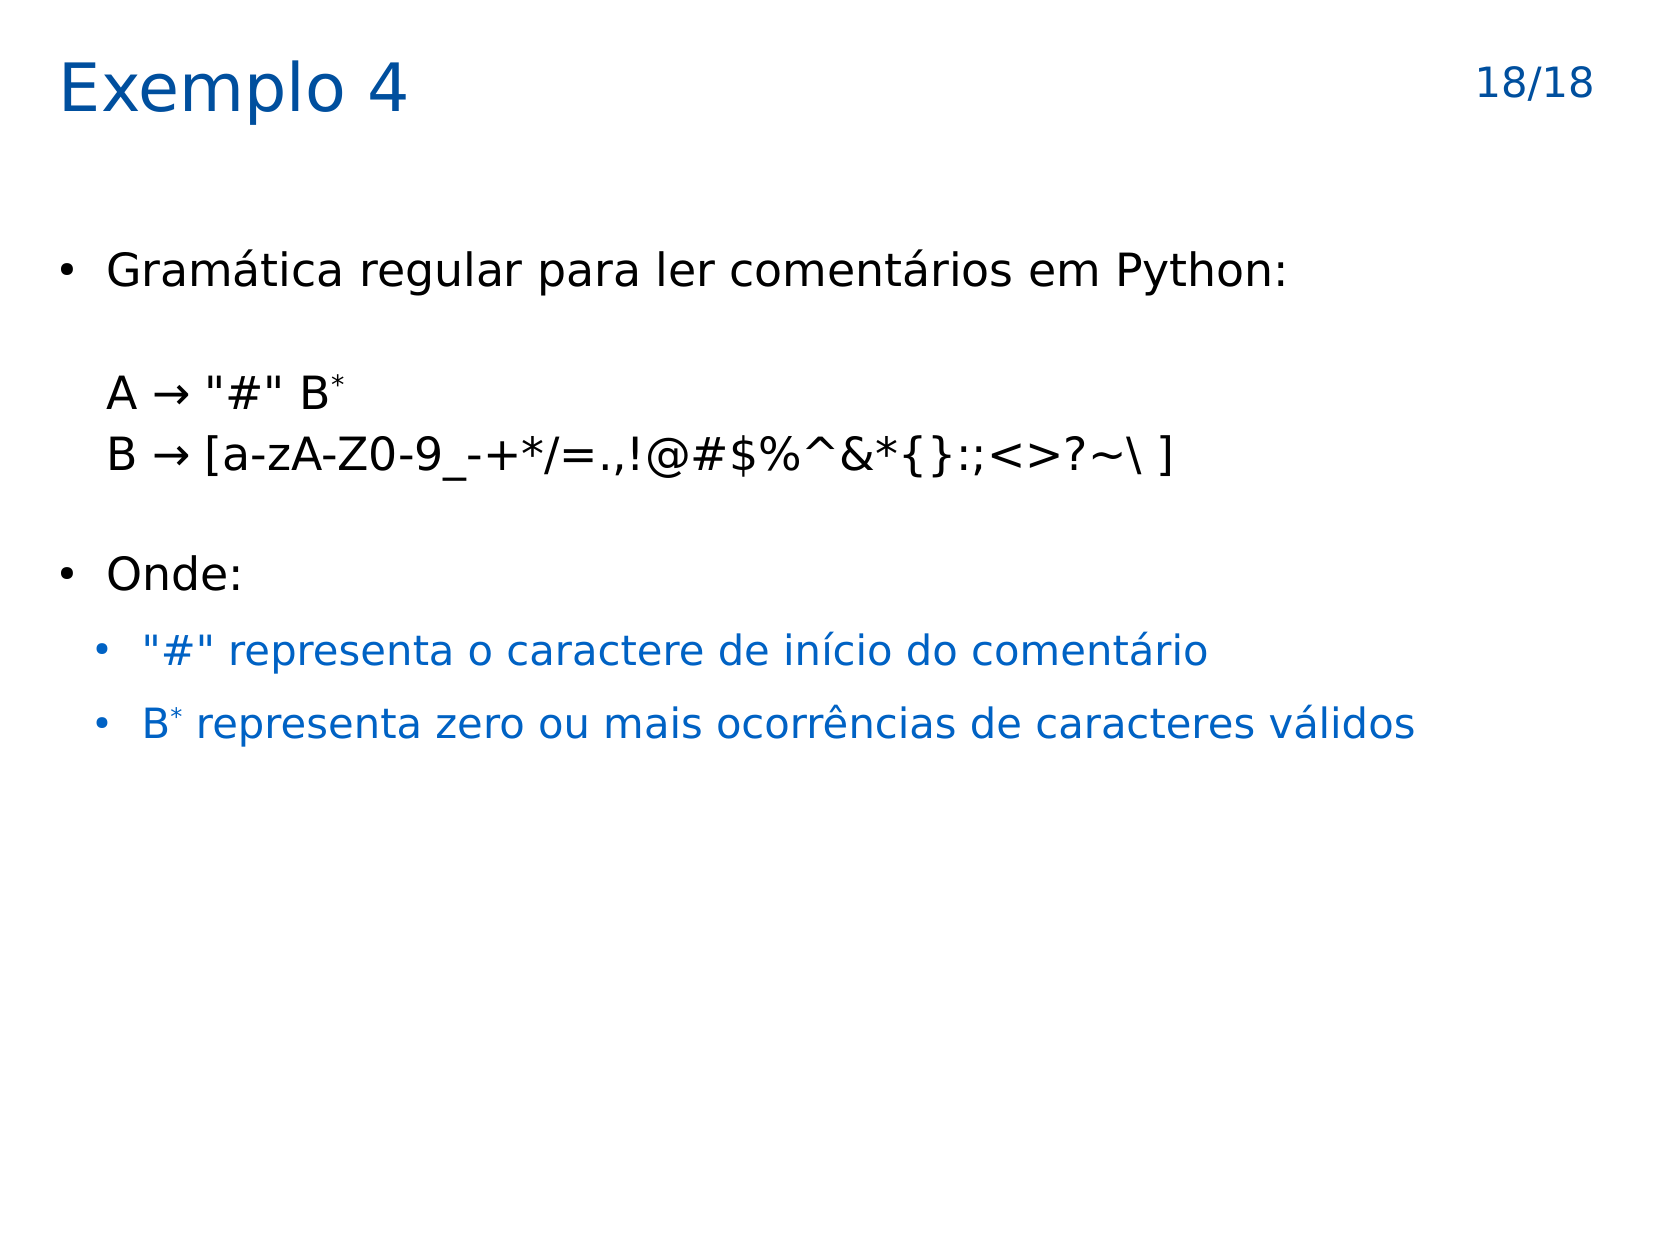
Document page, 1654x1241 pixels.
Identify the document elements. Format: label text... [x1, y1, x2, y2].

title Exemplo 4 [59, 29, 1625, 148]
list Gramática regular para ler comentários em Python: A → "#" B* B → [a-zA-Z0-9_-+*/=.,!@#$%^&*{}:;<>?~\ ] Onde: "#" representa o caractere de início do comentário B* representa zero ou mais ocorrências de caracteres válidos [59, 236, 1595, 1211]
